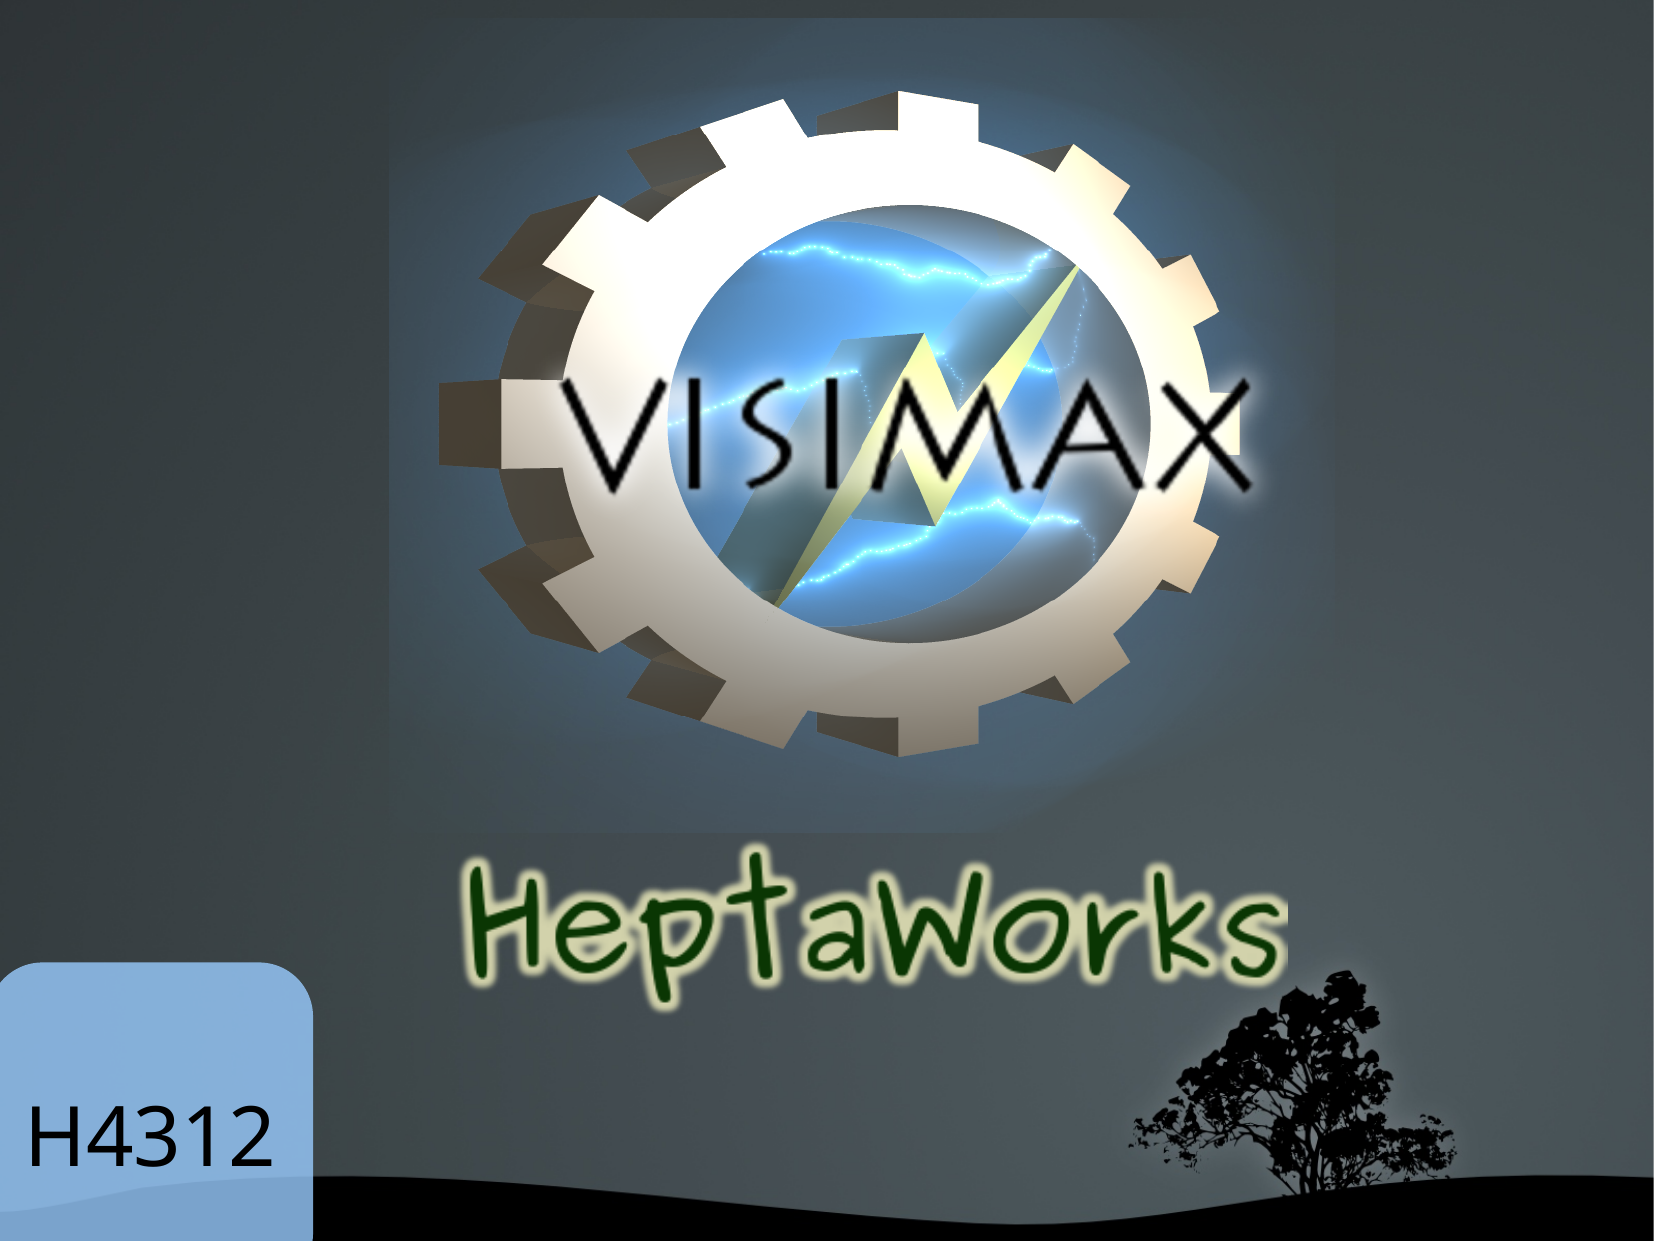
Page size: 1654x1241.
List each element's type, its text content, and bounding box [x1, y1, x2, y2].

text_box H4312 [0, 962, 314, 1241]
picture [0, 0, 1654, 1241]
